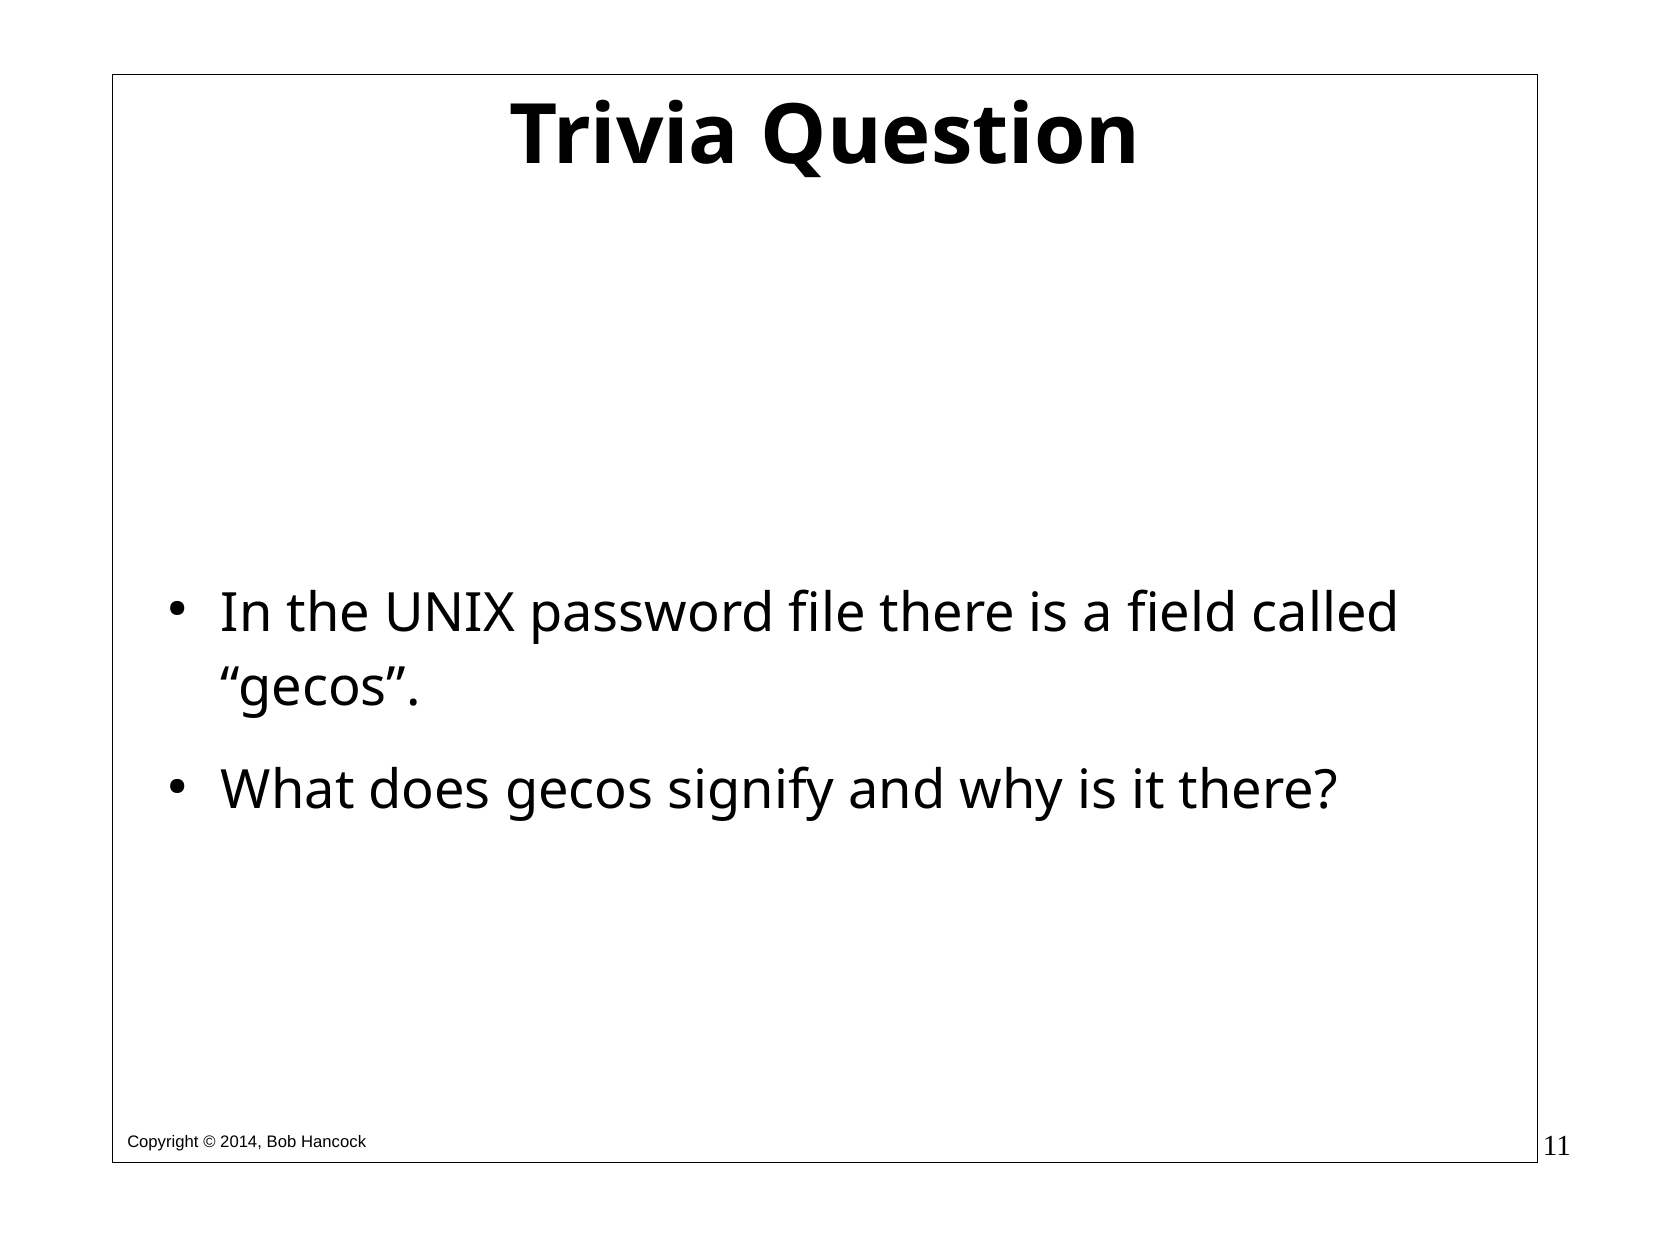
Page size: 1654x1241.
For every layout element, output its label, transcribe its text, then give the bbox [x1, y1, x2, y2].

list In the UNIX password file there is a field called “gecos”. What does gecos signify and why is it there? [150, 262, 1501, 1126]
title Trivia Question [112, 75, 1538, 188]
text_box Copyright © 2014, Bob Hancock [112, 1125, 382, 1159]
